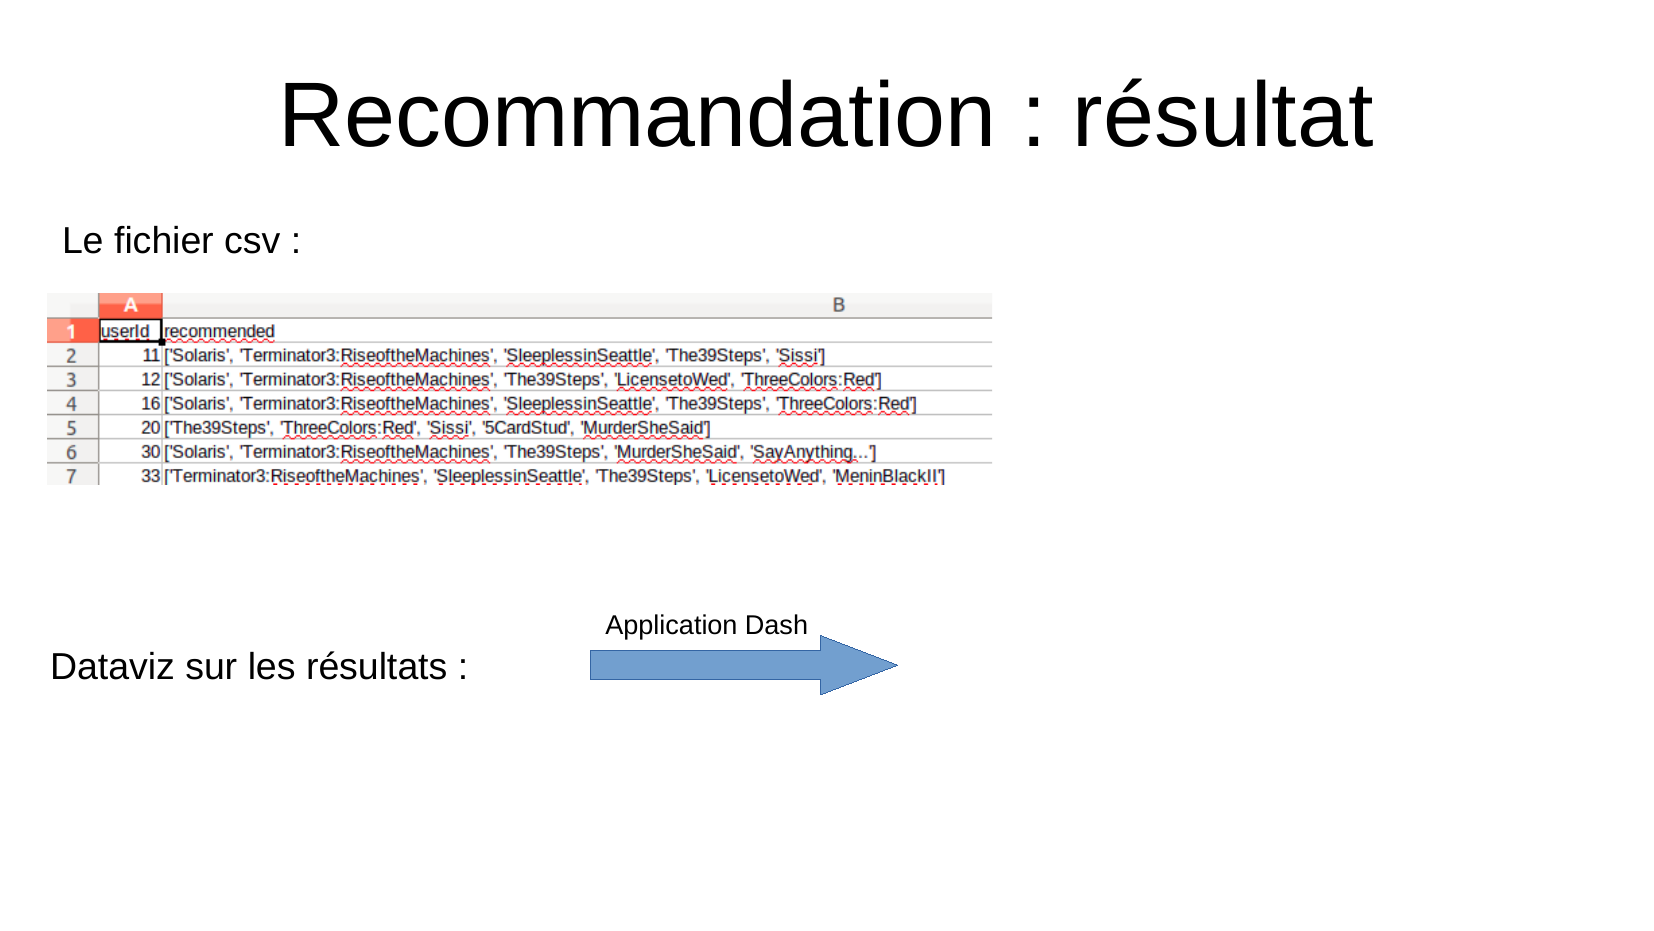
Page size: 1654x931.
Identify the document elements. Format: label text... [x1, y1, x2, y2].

text_box [590, 635, 898, 695]
text_box Le fichier csv : [47, 212, 461, 270]
picture [47, 293, 993, 485]
title Recommandation : résultat [82, 37, 1571, 193]
text_box Dataviz sur les résultats : [35, 637, 567, 737]
text_box Application Dash [590, 602, 827, 648]
